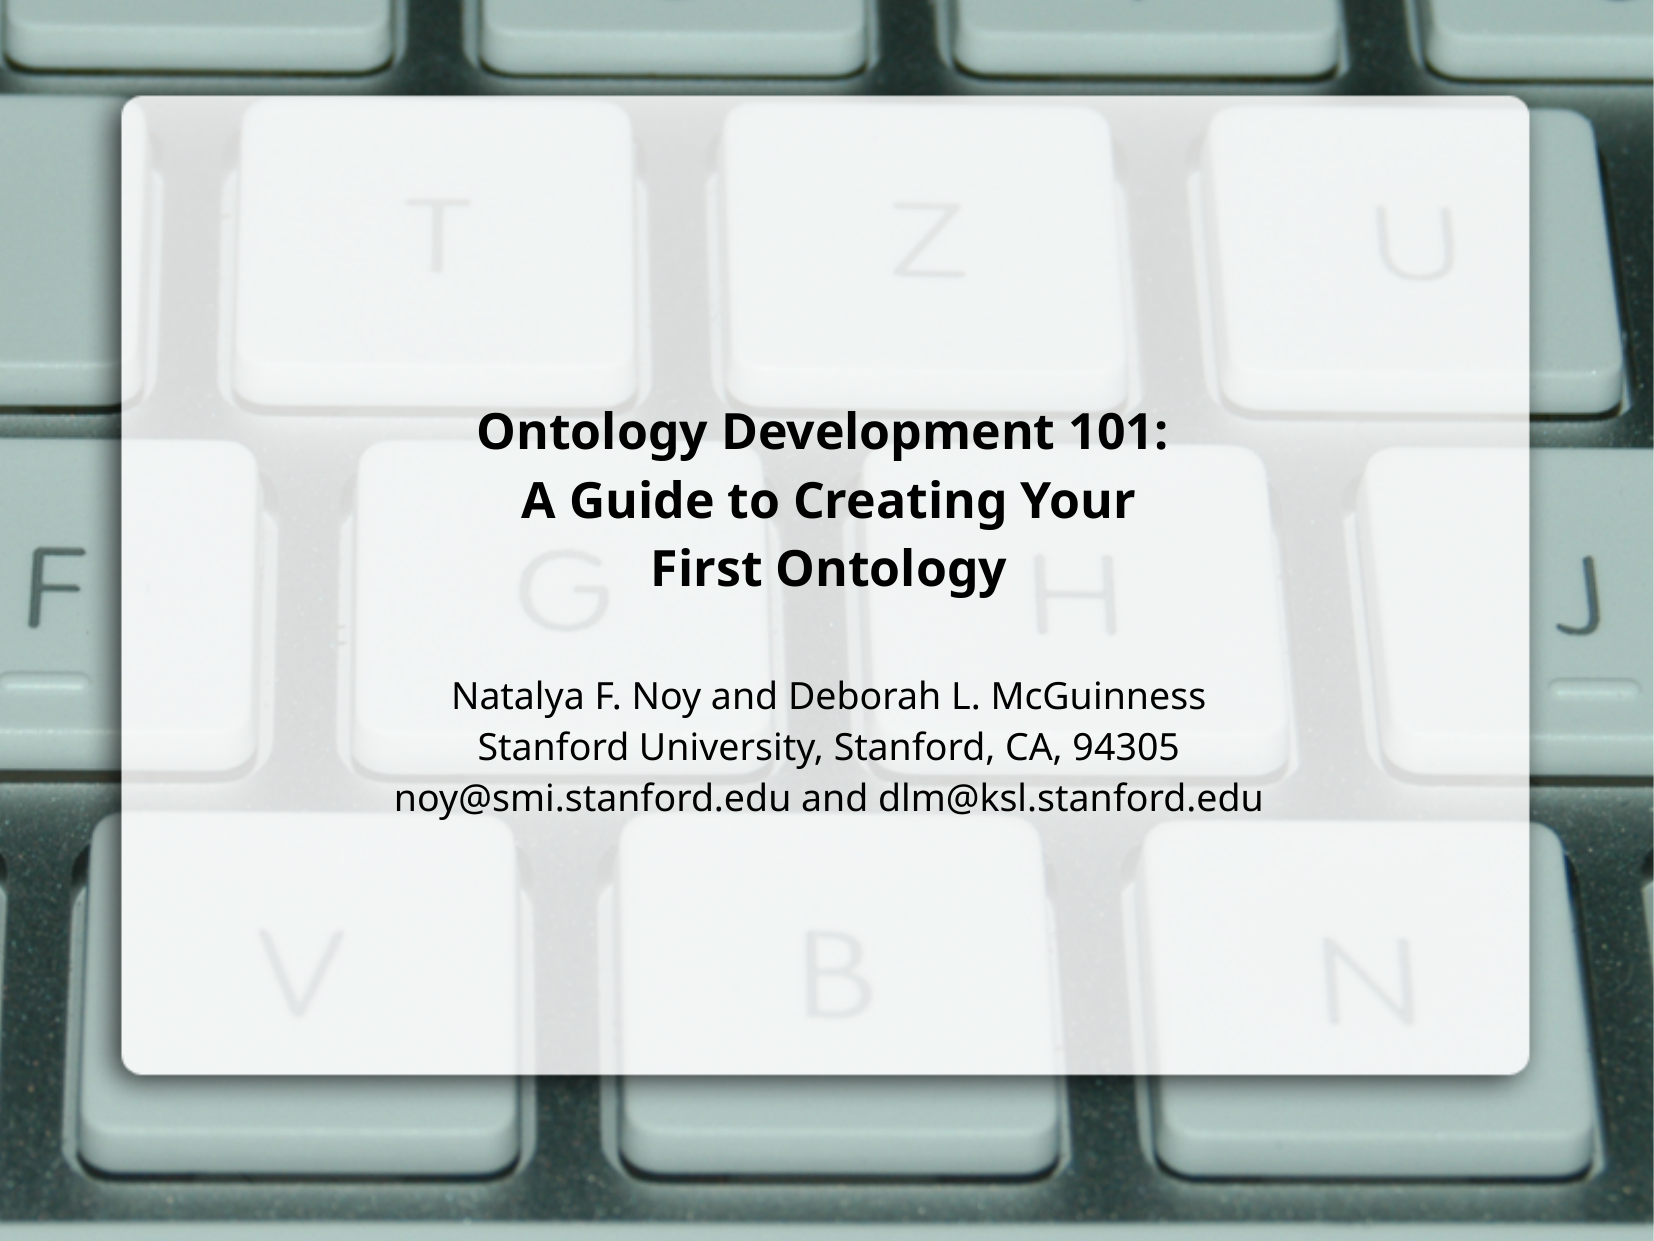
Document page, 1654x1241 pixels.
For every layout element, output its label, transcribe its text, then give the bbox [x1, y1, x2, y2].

subtitle Ontology Development 101: A Guide to Creating Your First Ontology Natalya F. Noy and Deborah L. McGuinness Stanford University, Stanford, CA, 94305 noy@smi.stanford.edu and dlm@ksl.stanford.edu [150, 262, 1509, 957]
picture [0, 0, 1654, 1241]
